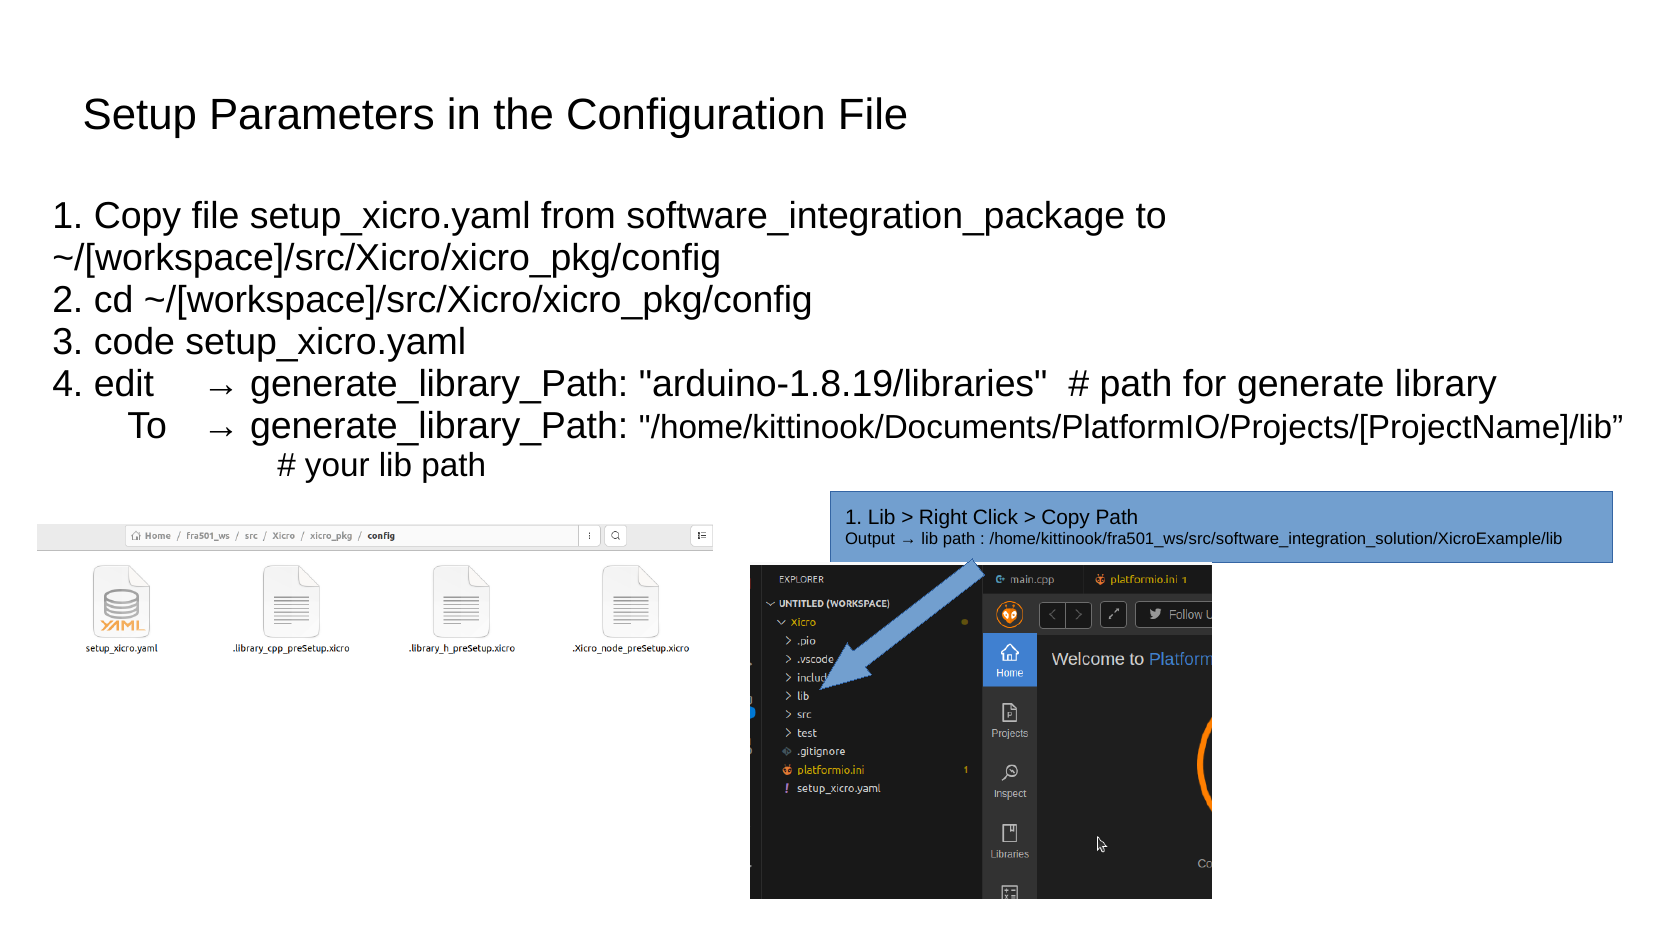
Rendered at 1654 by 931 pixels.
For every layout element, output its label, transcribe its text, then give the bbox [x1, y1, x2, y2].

text_box [819, 558, 985, 690]
text_box 1. Lib > Right Click > Copy Path Output → lib path : /home/kittinook/fra501_ws/src/software_integration_solution/XicroExample/lib [830, 491, 1613, 563]
picture [750, 562, 1212, 899]
title Setup Parameters in the Configuration File [82, 37, 1571, 187]
text_box 1. Copy file setup_xicro.yaml from software_integration_package to ~/[workspace]/src/Xicro/xicro_pkg/config 2. cd ~/[workspace]/src/Xicro/xicro_pkg/config 3. code setup_xicro.yaml 4. edit → generate_library_Path: "arduino-1.8.19/libraries" # path for generate library To → generate_library_Path: "/home/kittinook/Documents/PlatformIO/Projects/[ProjectName]/lib” # your lib path [37, 187, 1640, 492]
picture [37, 524, 713, 691]
